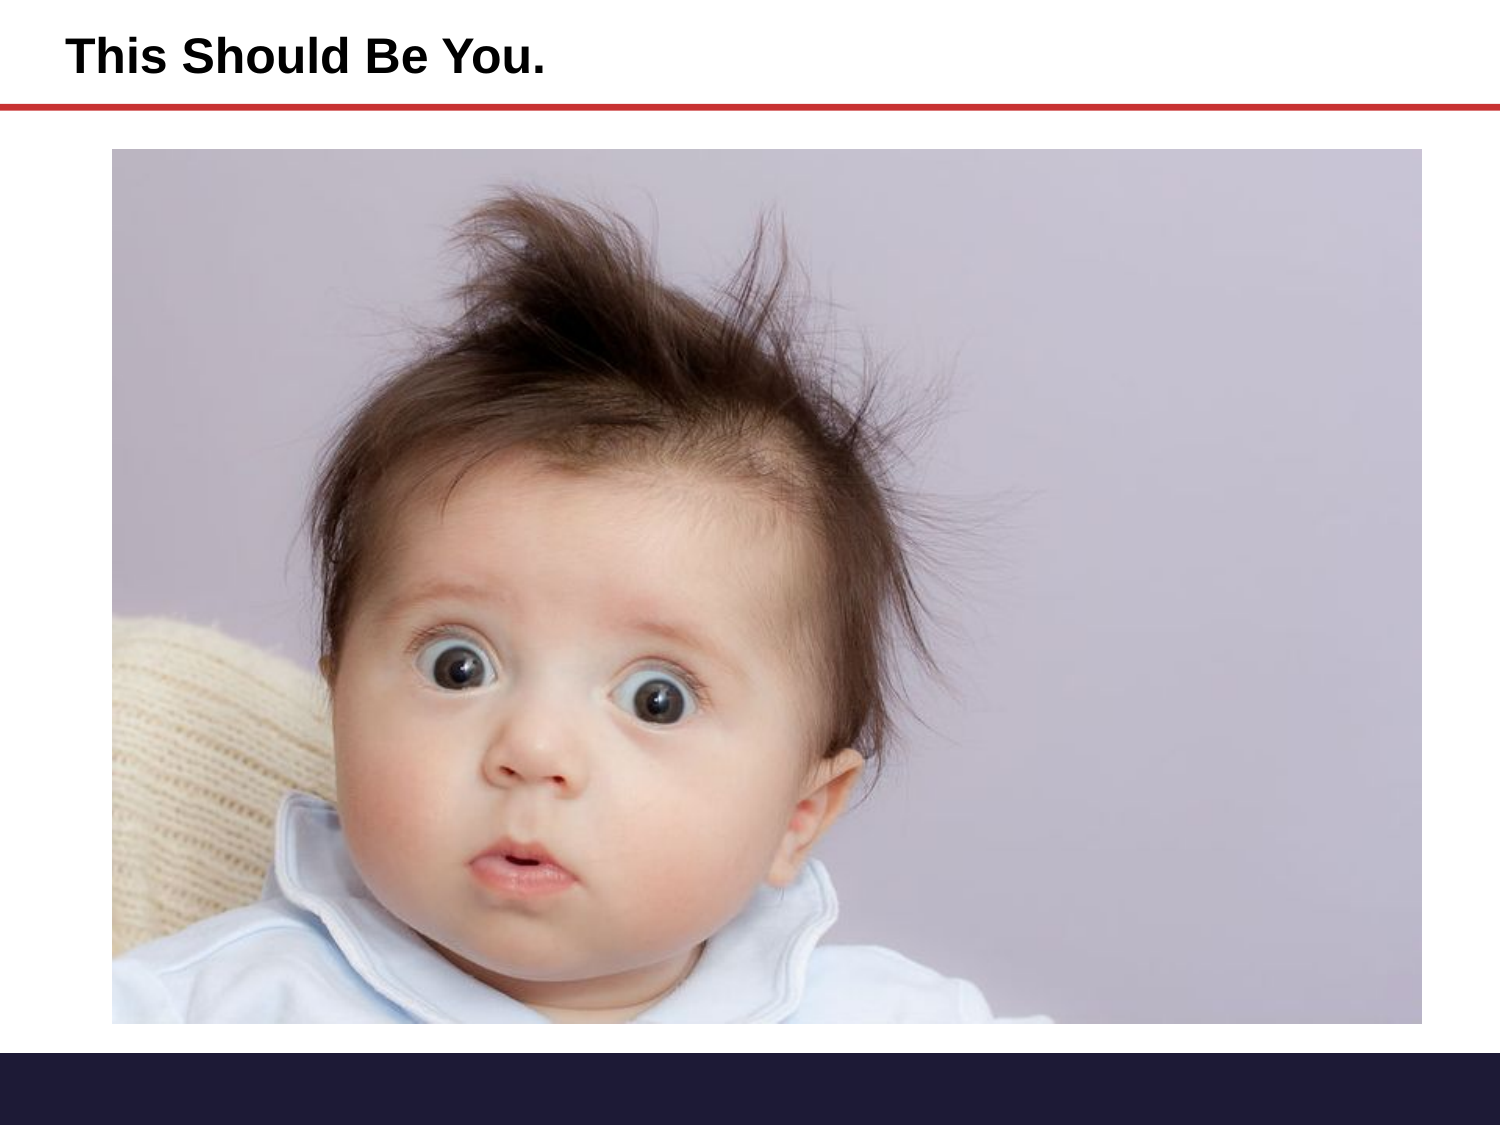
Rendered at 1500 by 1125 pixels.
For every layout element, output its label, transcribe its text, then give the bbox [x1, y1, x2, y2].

picture [112, 149, 1422, 1024]
title This Should Be You. [50, 0, 948, 108]
